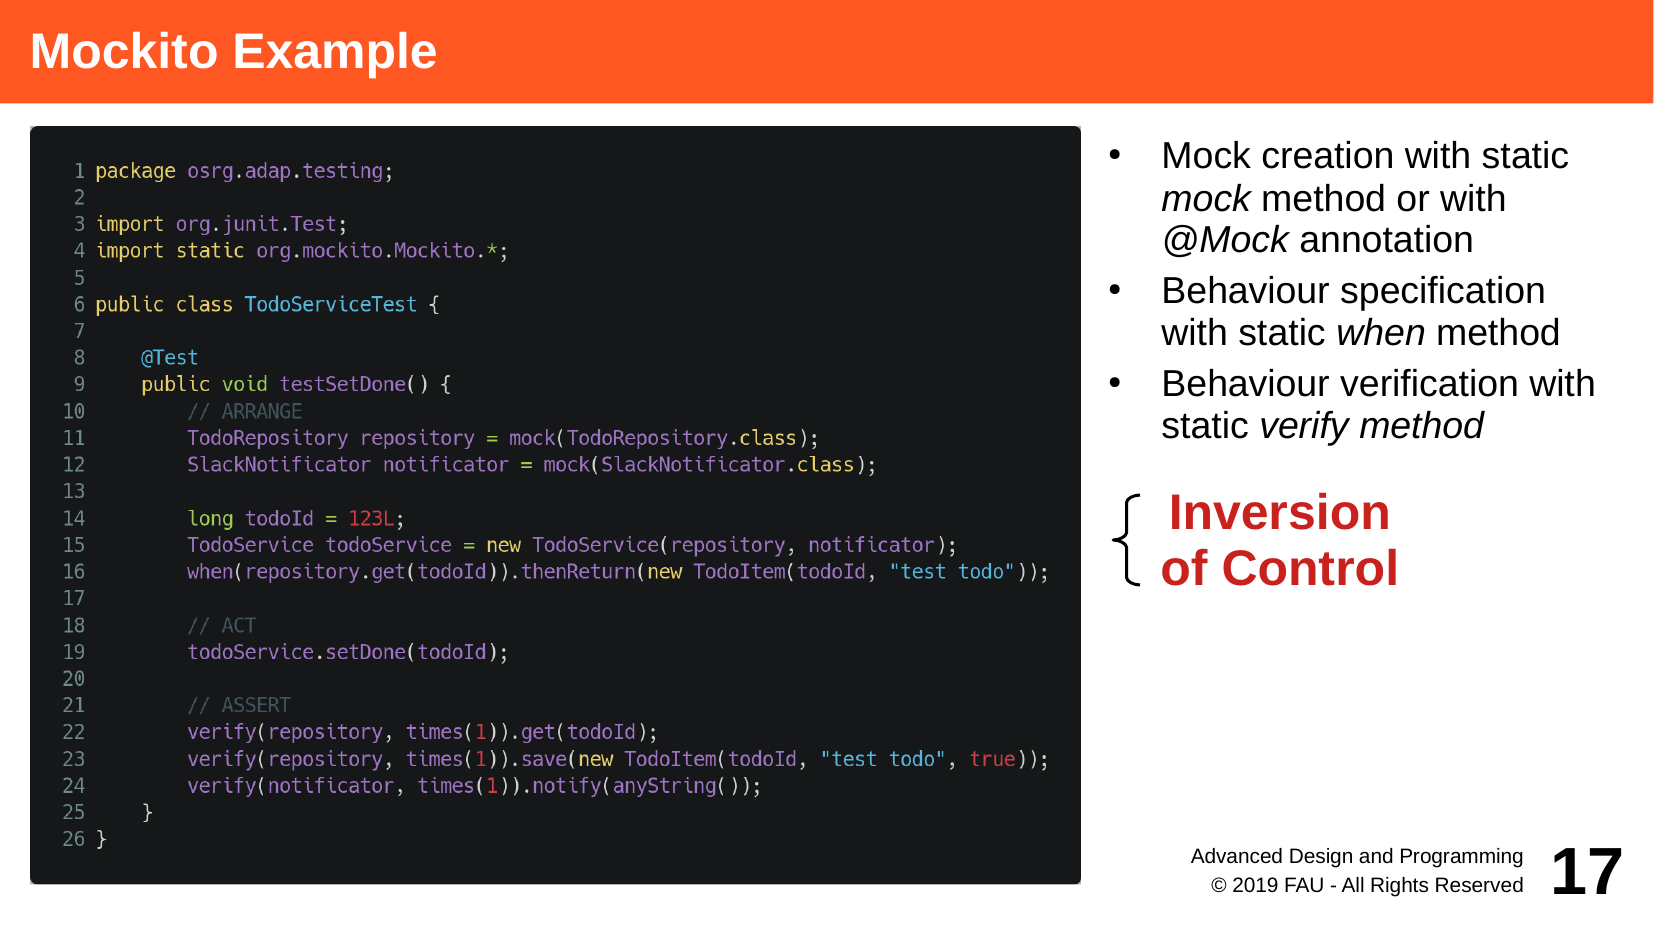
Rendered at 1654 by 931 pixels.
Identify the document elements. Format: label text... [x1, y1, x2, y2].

text_box Inversion of Control [1137, 444, 1423, 636]
picture [30, 125, 1081, 886]
title Mockito Example [0, 0, 1654, 104]
list Mock creation with static mock method or with @Mock annotation Behaviour specification with static when method Behaviour verification with static verify method [1090, 135, 1621, 526]
